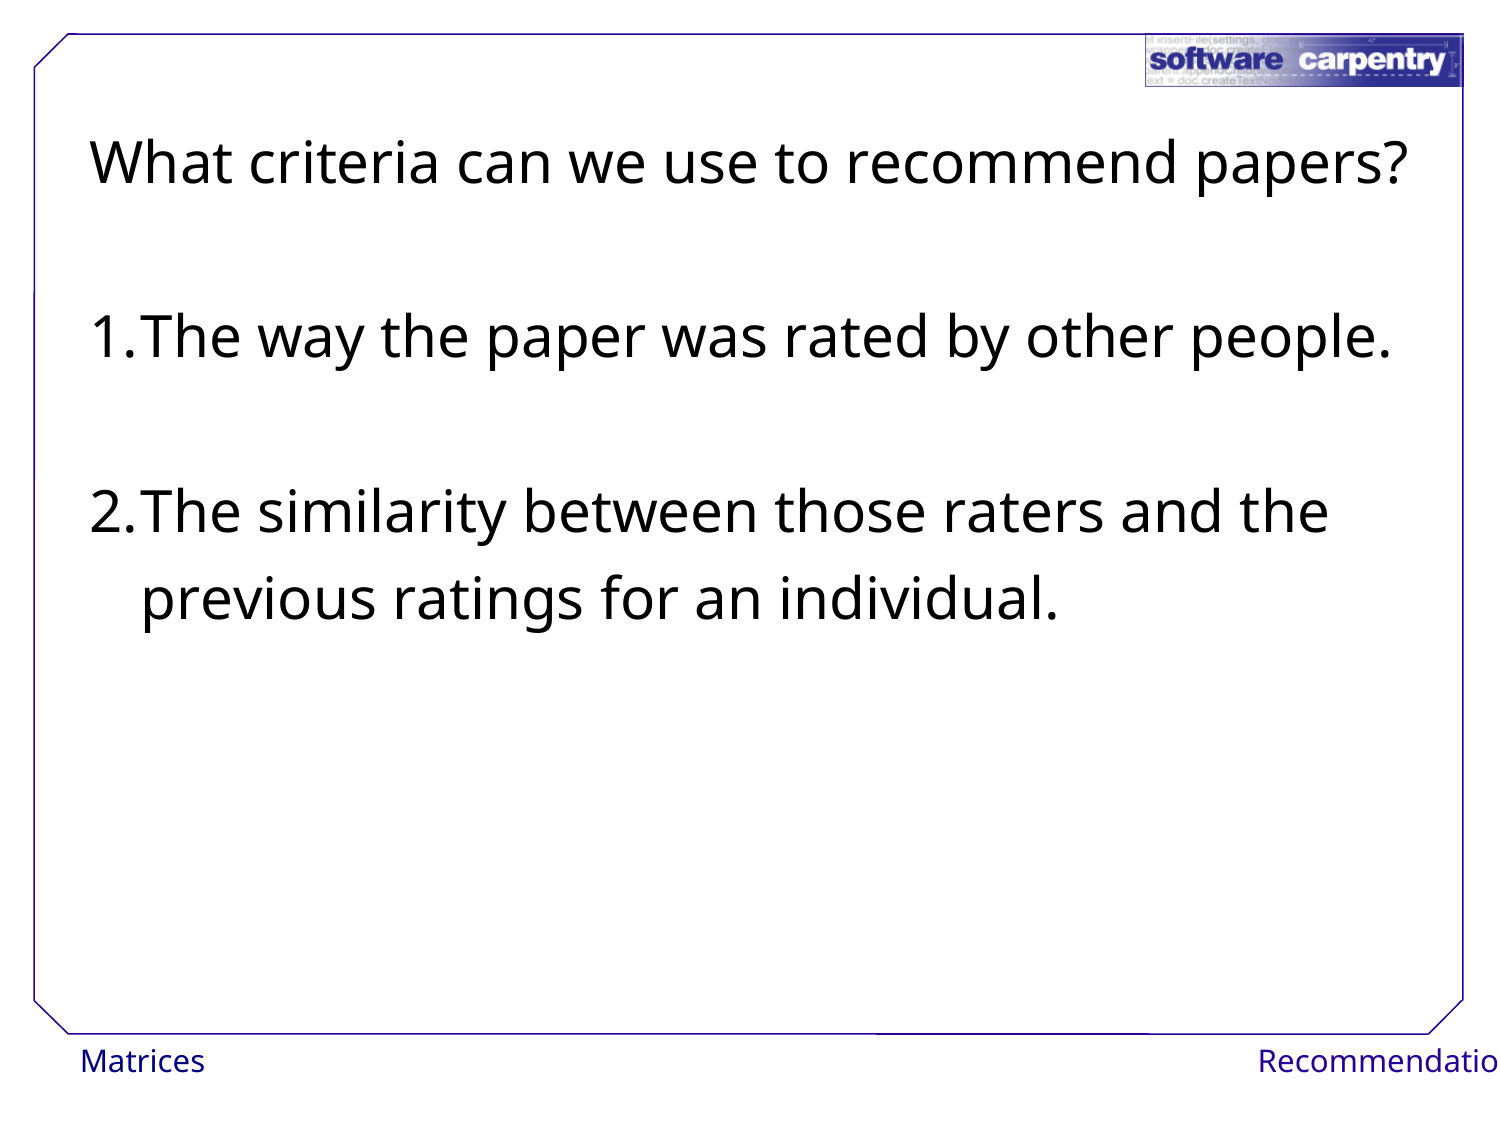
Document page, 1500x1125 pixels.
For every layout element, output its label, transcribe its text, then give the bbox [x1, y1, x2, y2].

list What criteria can we use to recommend papers? 1. The way the paper was rated by other people. 2. The similarity between those raters and the previous ratings for an individual. [75, 99, 1426, 1013]
picture [1145, 33, 1464, 87]
